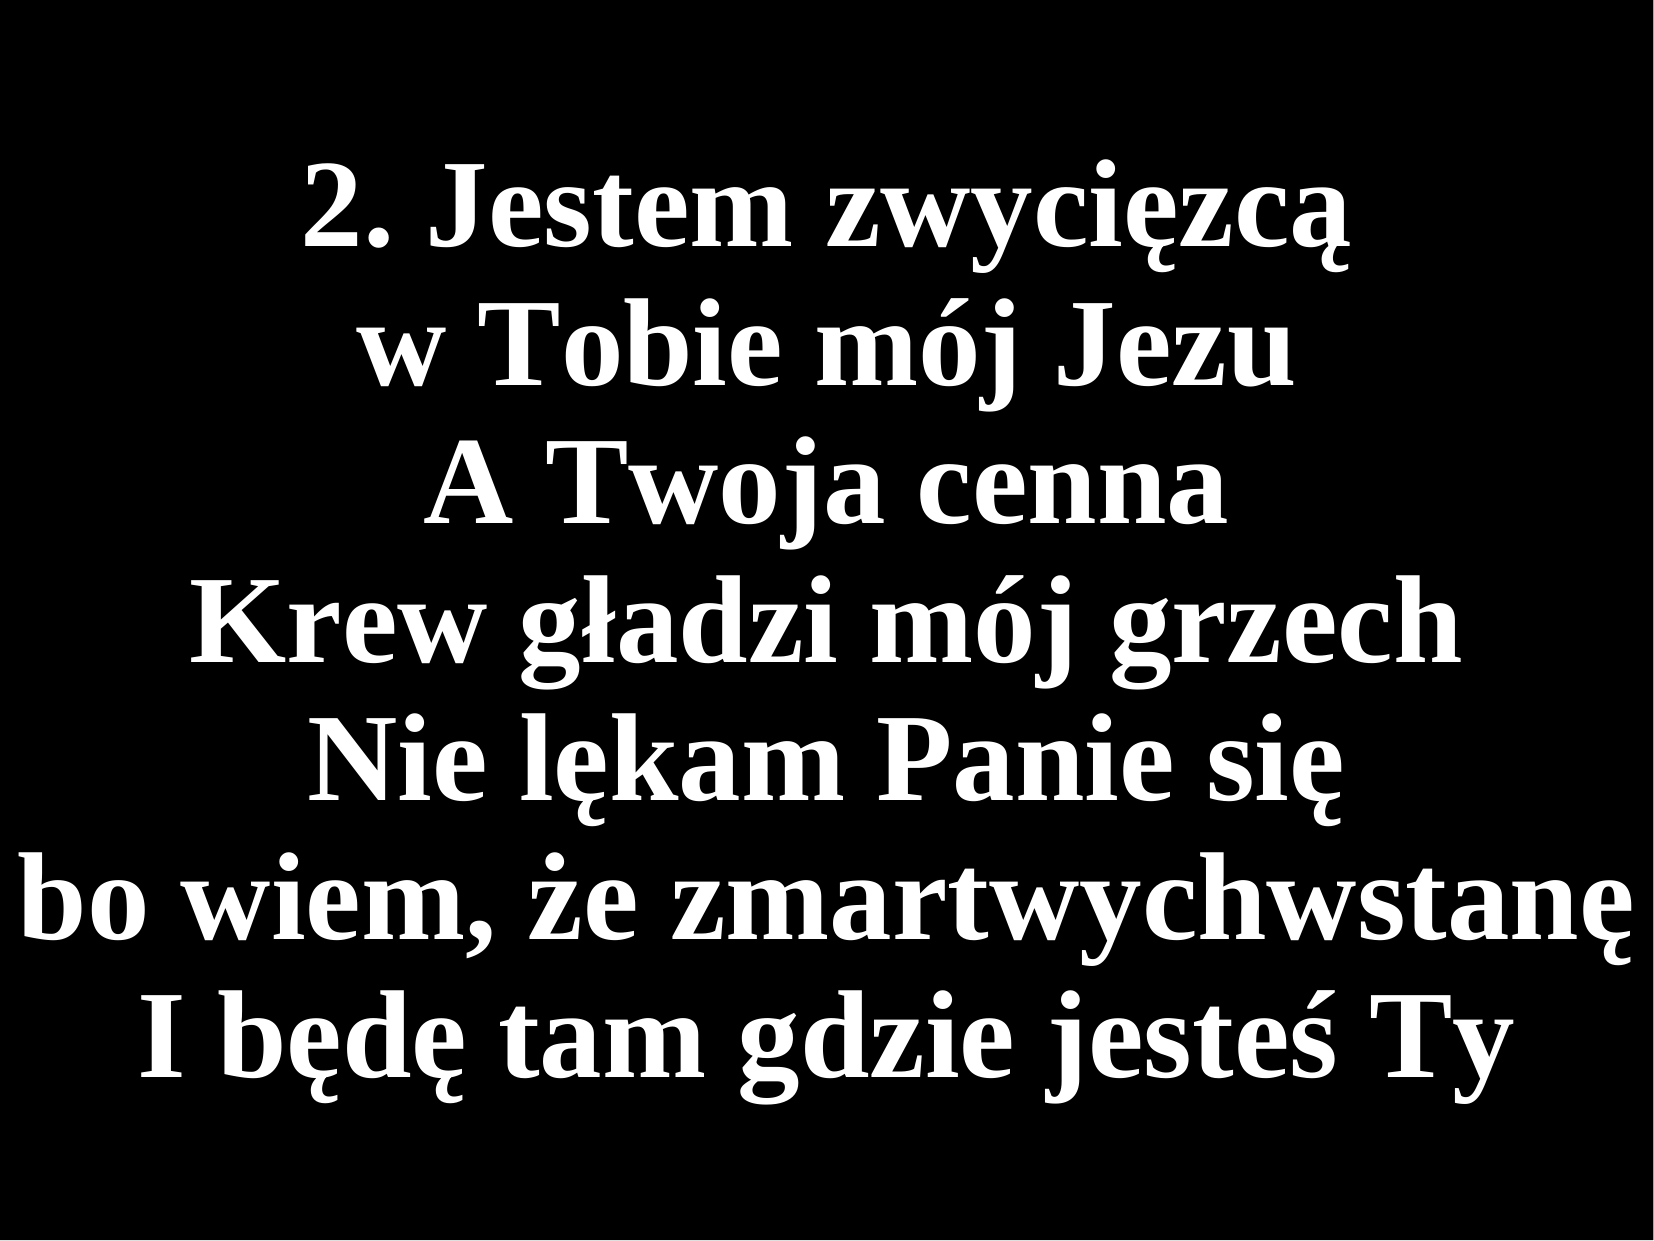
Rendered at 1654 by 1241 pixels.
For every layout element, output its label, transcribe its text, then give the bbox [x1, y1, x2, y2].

title 2. Jestem zwycięzcą w Tobie mój Jezu A Twoja cenna Krew gładzi mój grzech Nie lękam Panie się bo wiem, że zmartwychwstanę I będę tam gdzie jesteś Ty [0, 0, 1654, 1241]
